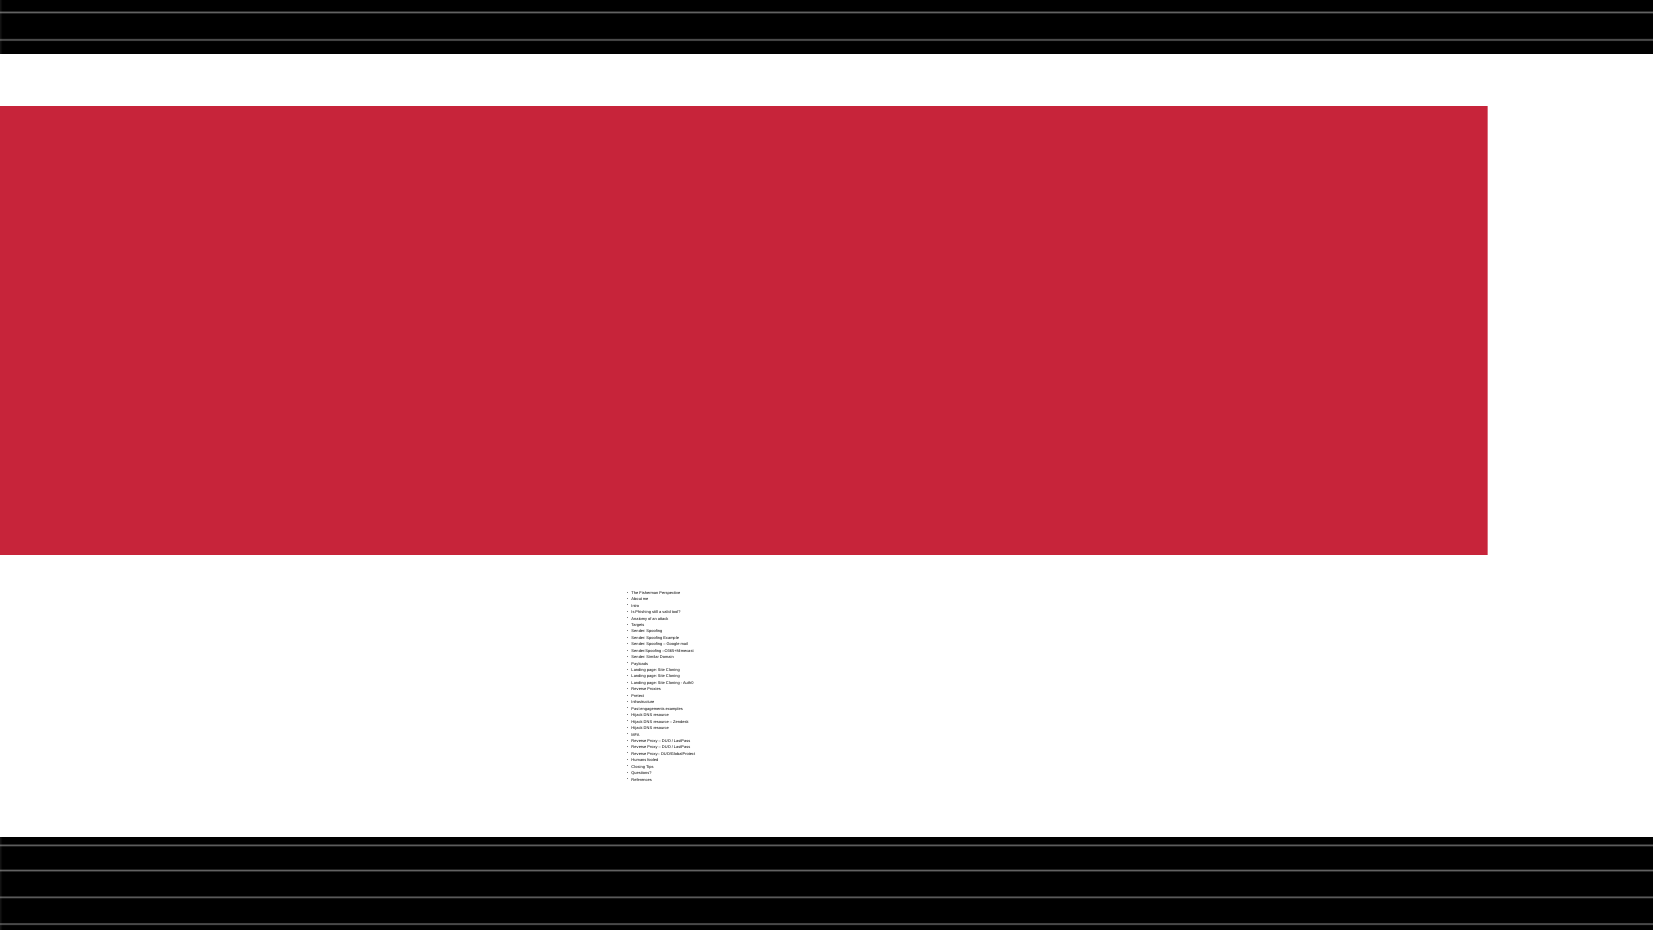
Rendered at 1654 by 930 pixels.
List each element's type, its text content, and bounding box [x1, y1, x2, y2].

text_box The Fisherman Perspective About me Intro Is Phishing still a valid tool? Anatomy of an attack Targets Sender: Spoofing Sender: Spoofing Example Sender: Spoofing – Google mail Sender:Spoofing –O365+Mimecast Sender: Similar Domain Payloads Landing page: Site Cloning Landing page: Site Cloning Landing page: Site Cloning - Auth0 Reverse Proxies Pretext Infrastructure Past engagements examples Hijack DNS resource Hijack DNS resource – Zendesk Hijack DNS resource MFA Reverse Proxy – DUO / LastPass Reverse Proxy – DUO / LastPass Reverse Proxy– DUO/GlobalProtect Humans fooled Closing Tips Questions? References [625, 590, 1488, 803]
picture [0, 0, 1653, 54]
picture [0, 837, 1653, 930]
text_box [0, 106, 1488, 555]
